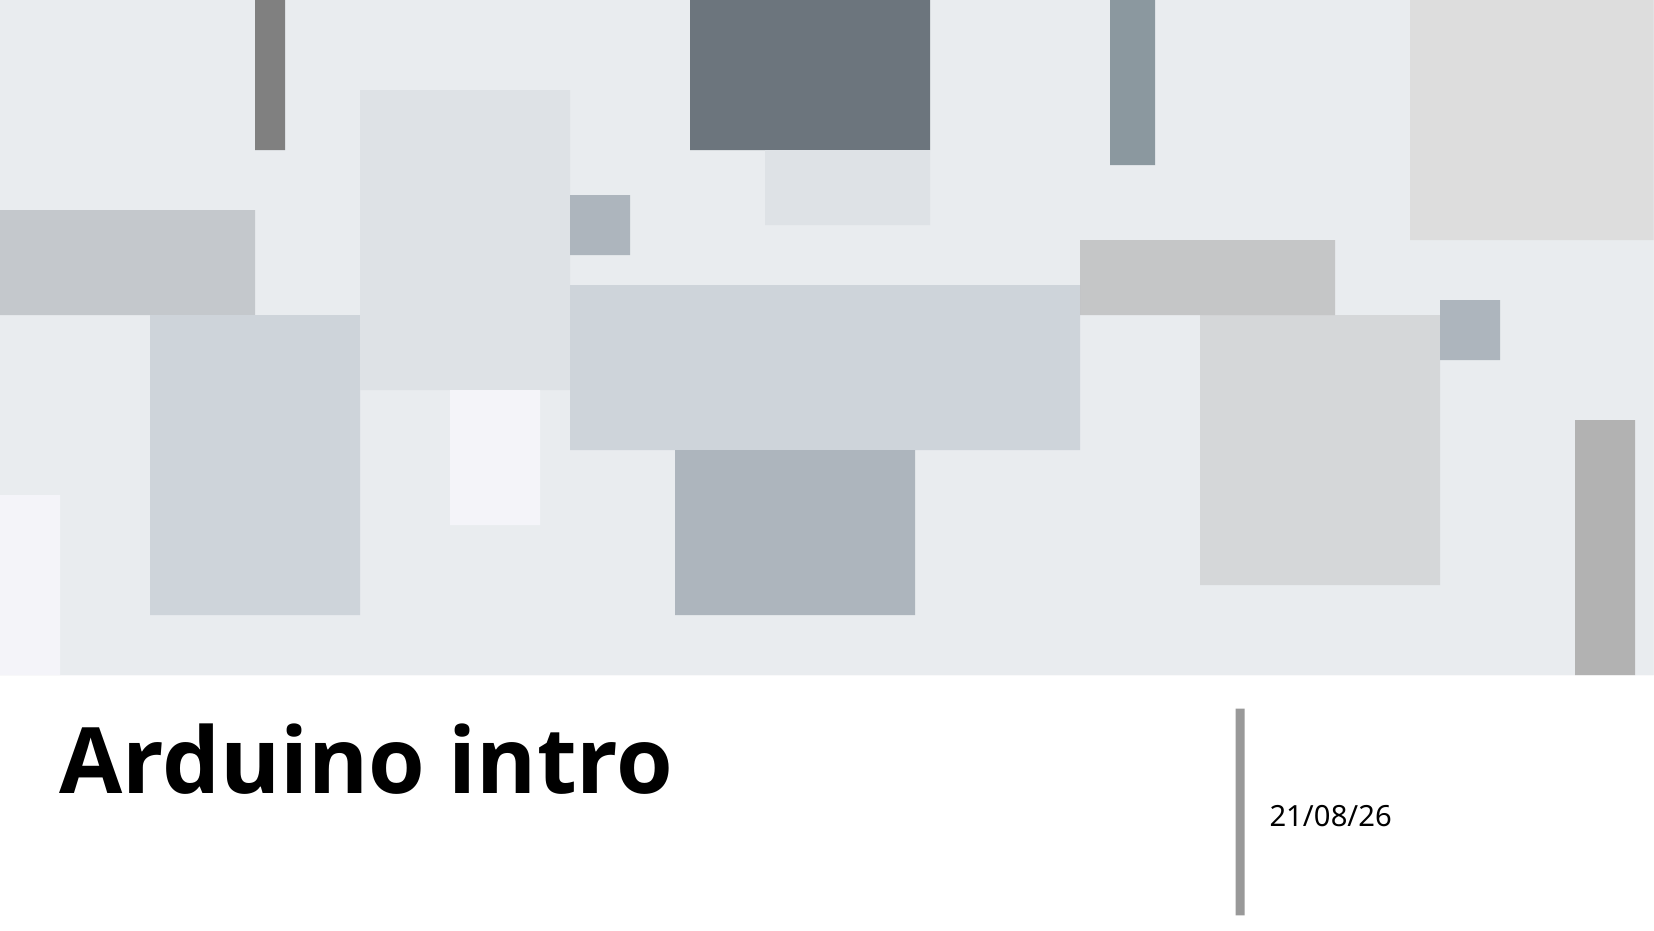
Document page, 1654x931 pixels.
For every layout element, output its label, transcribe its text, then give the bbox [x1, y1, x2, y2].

title Arduino intro [59, 694, 1211, 819]
text_box [1269, 797, 1607, 833]
